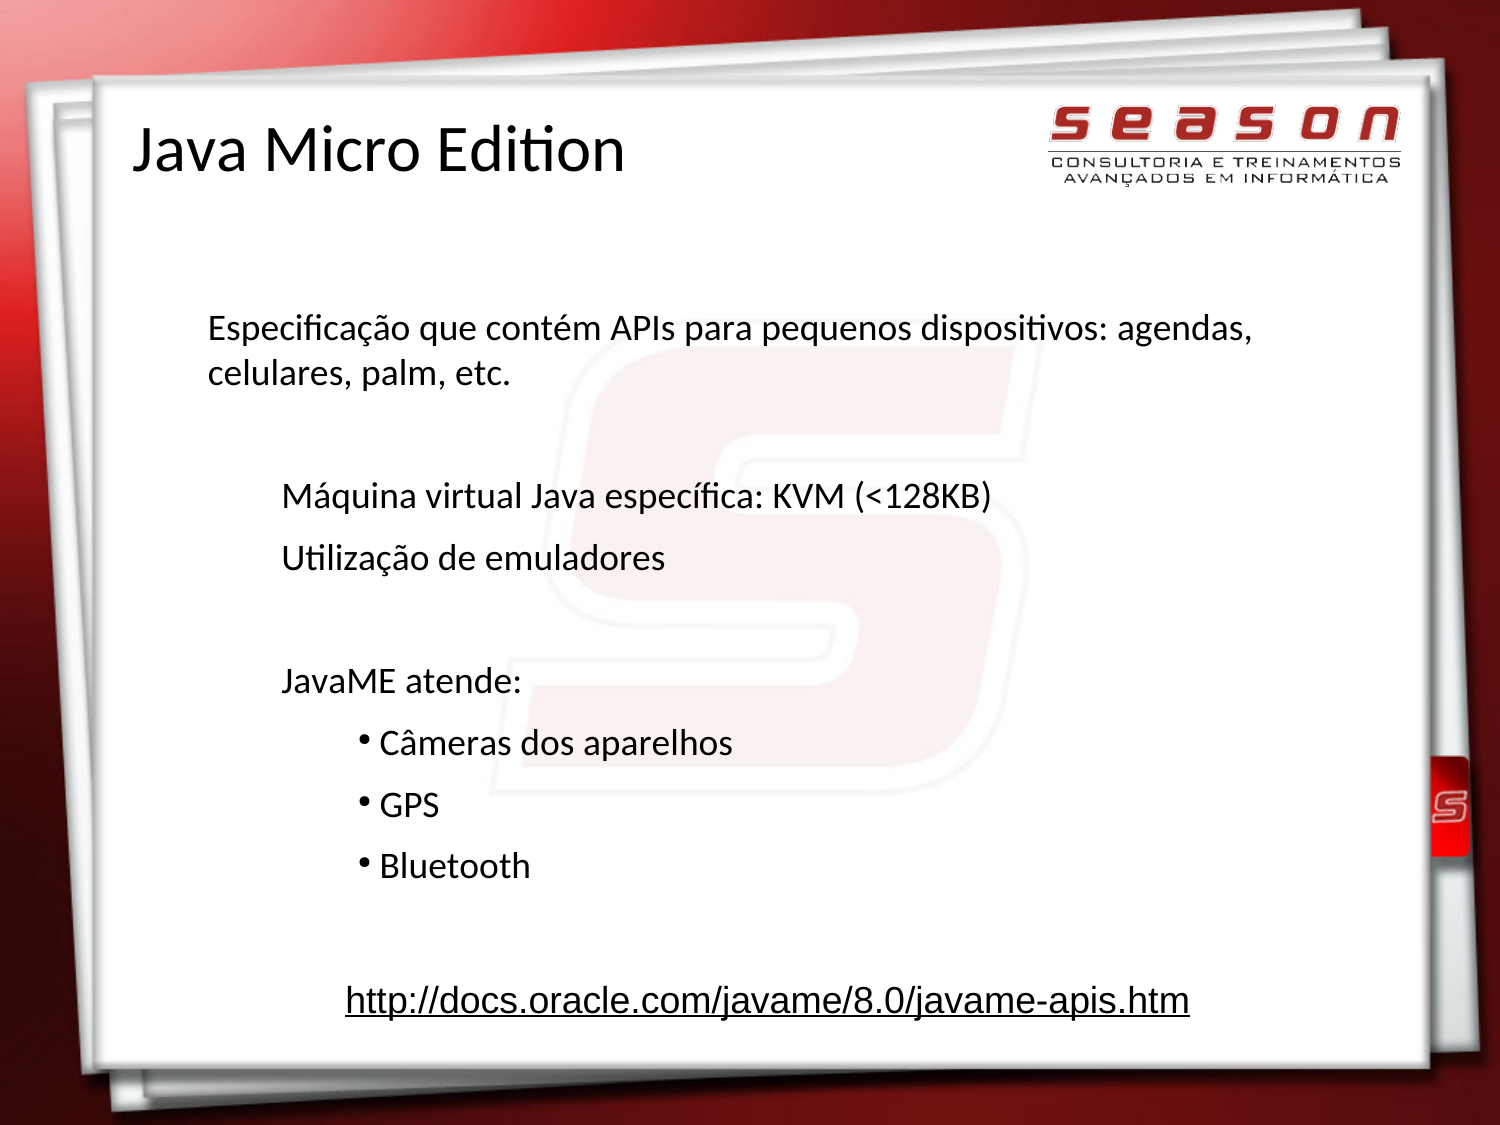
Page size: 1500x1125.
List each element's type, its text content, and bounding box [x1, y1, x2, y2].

title Java Micro Edition [118, 33, 1394, 257]
text_box Especificação que contém APIs para pequenos dispositivos: agendas, celulares, palm, etc. Máquina virtual Java específica: KVM (<128KB) Utilização de emuladores JavaME atende: Câmeras dos aparelhos GPS Bluetooth [207, 303, 1328, 949]
text_box http://docs.oracle.com/javame/8.0/javame-apis.htm [330, 968, 1206, 1029]
picture [0, 0, 1500, 1125]
